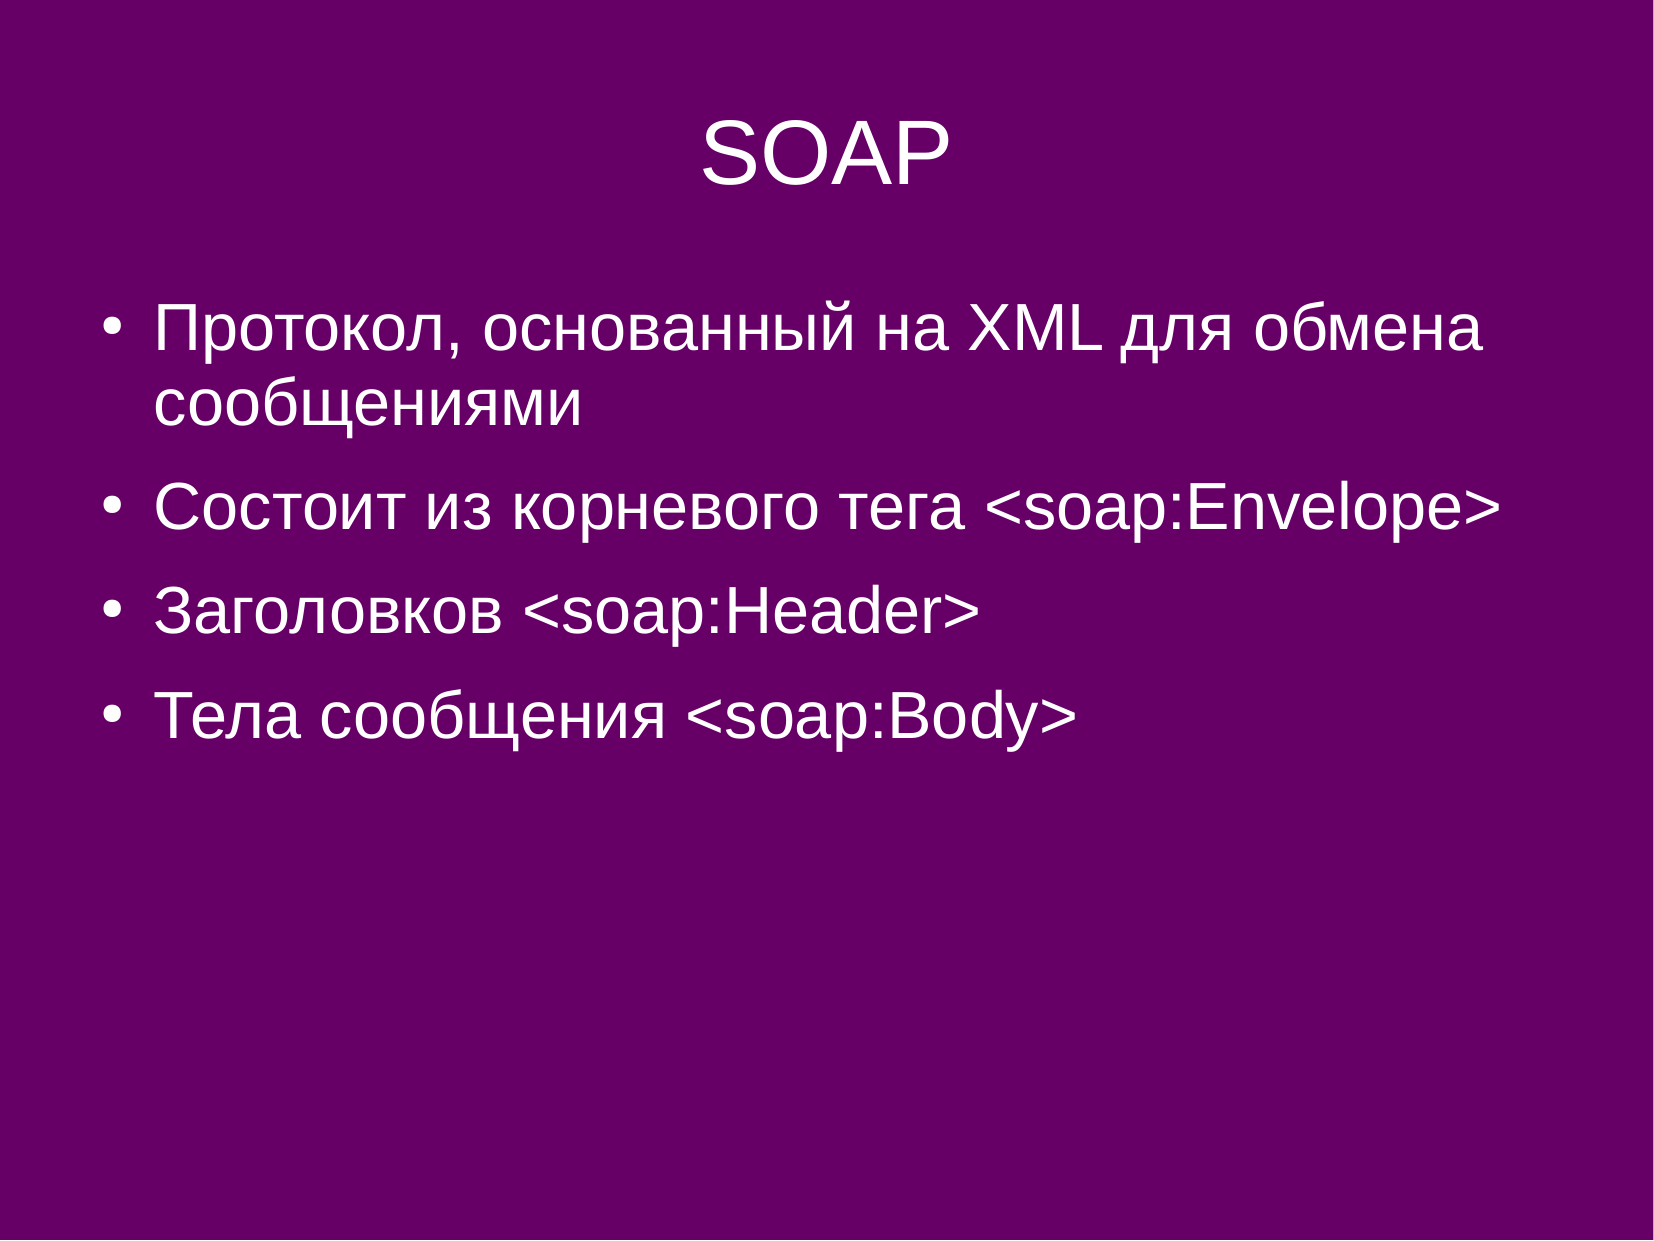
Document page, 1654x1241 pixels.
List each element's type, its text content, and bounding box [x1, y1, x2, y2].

title SOAP [82, 49, 1571, 257]
list Протокол, основанный на XML для обмена сообщениями Состоит из корневого тега <soap:Envelope> Заголовков <soap:Header> Тела сообщения <soap:Body> [82, 290, 1571, 1010]
